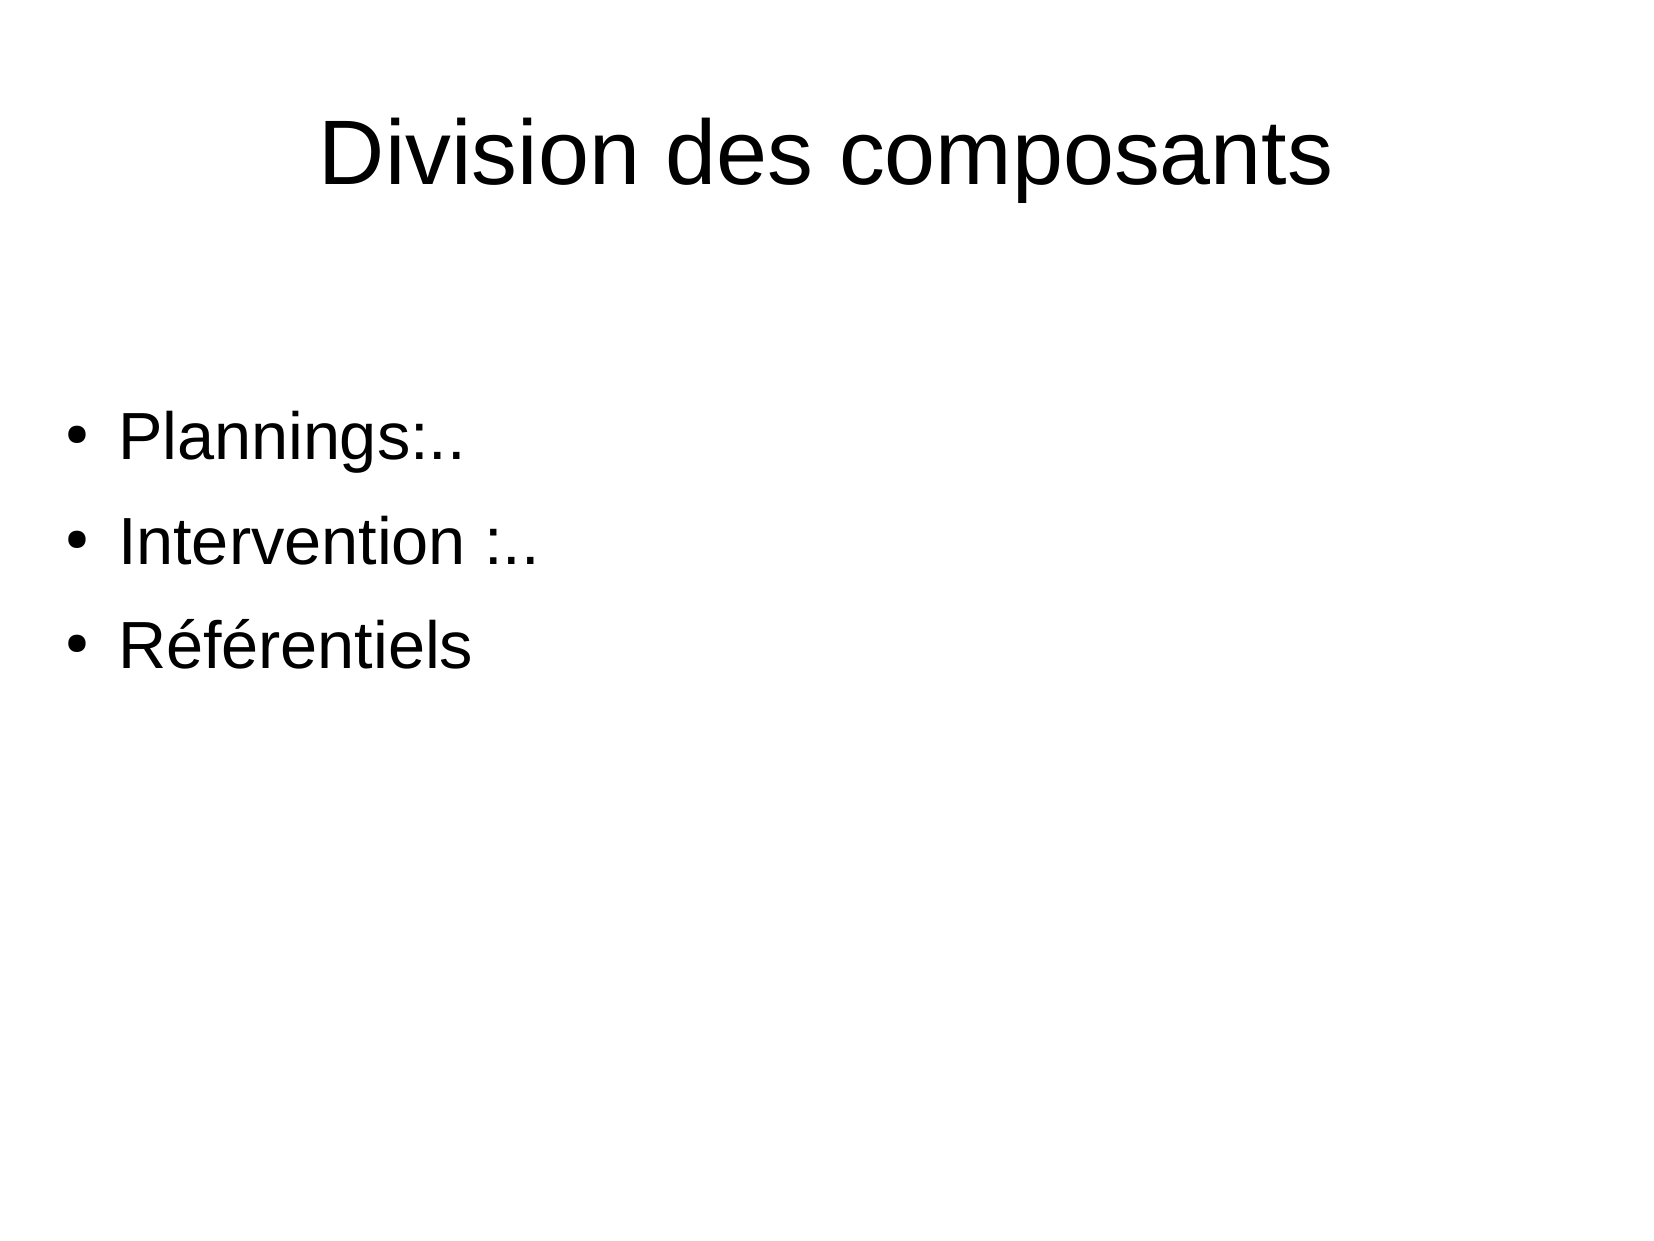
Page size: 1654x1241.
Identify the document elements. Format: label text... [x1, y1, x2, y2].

list Plannings:.. Intervention :.. Référentiels [47, 295, 1536, 1015]
title Division des composants [82, 49, 1571, 257]
